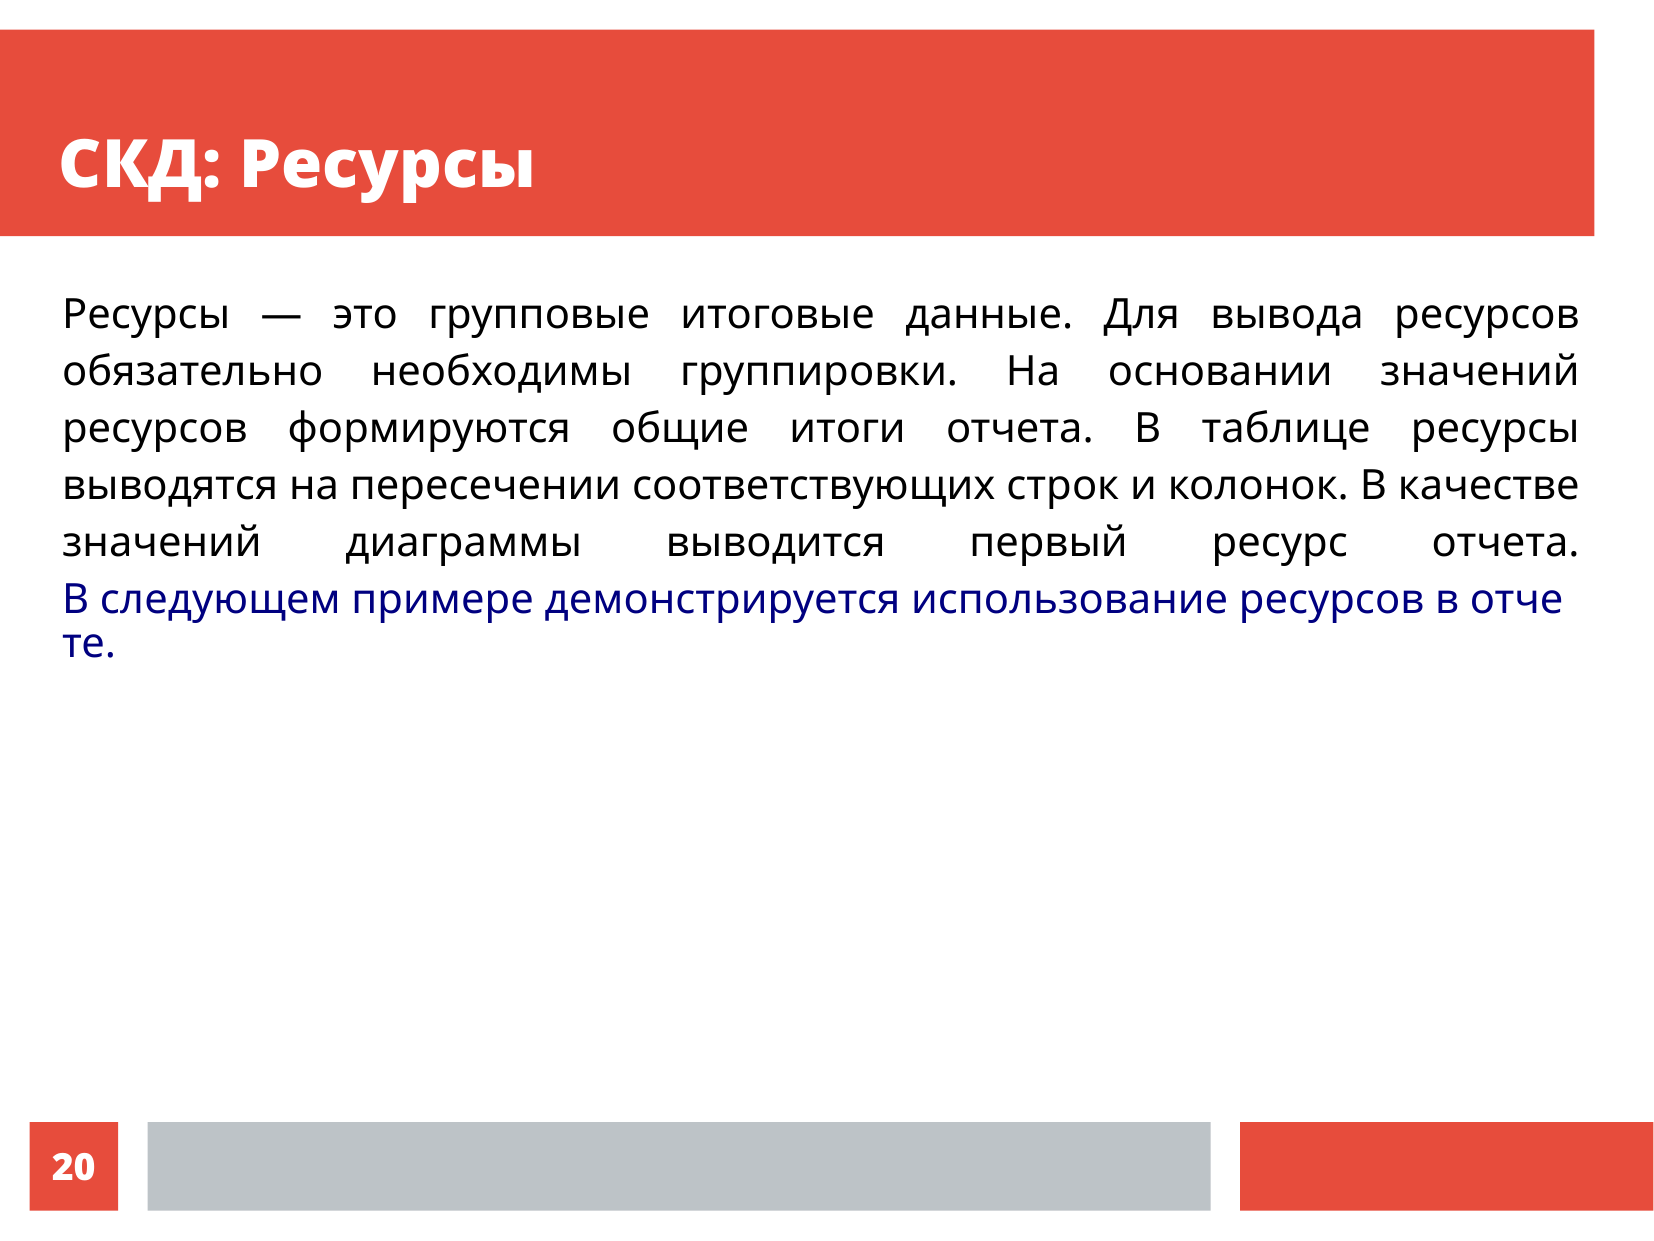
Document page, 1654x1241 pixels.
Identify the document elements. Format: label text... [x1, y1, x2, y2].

text_box Ресурсы — это групповые итоговые данные. Для вывода ресурсов обязательно необходимы группировки. На основании значений ресурсов формируются общие итоги отчета. В таблице ресурсы выводятся на пересечении соответствующих строк и колонок. В качестве значений диаграммы выводится первый ресурс отчета. В следующем примере демонстрируется использование ресурсов в отчете. [47, 276, 1595, 606]
title СКД: Ресурсы [59, 59, 1595, 207]
